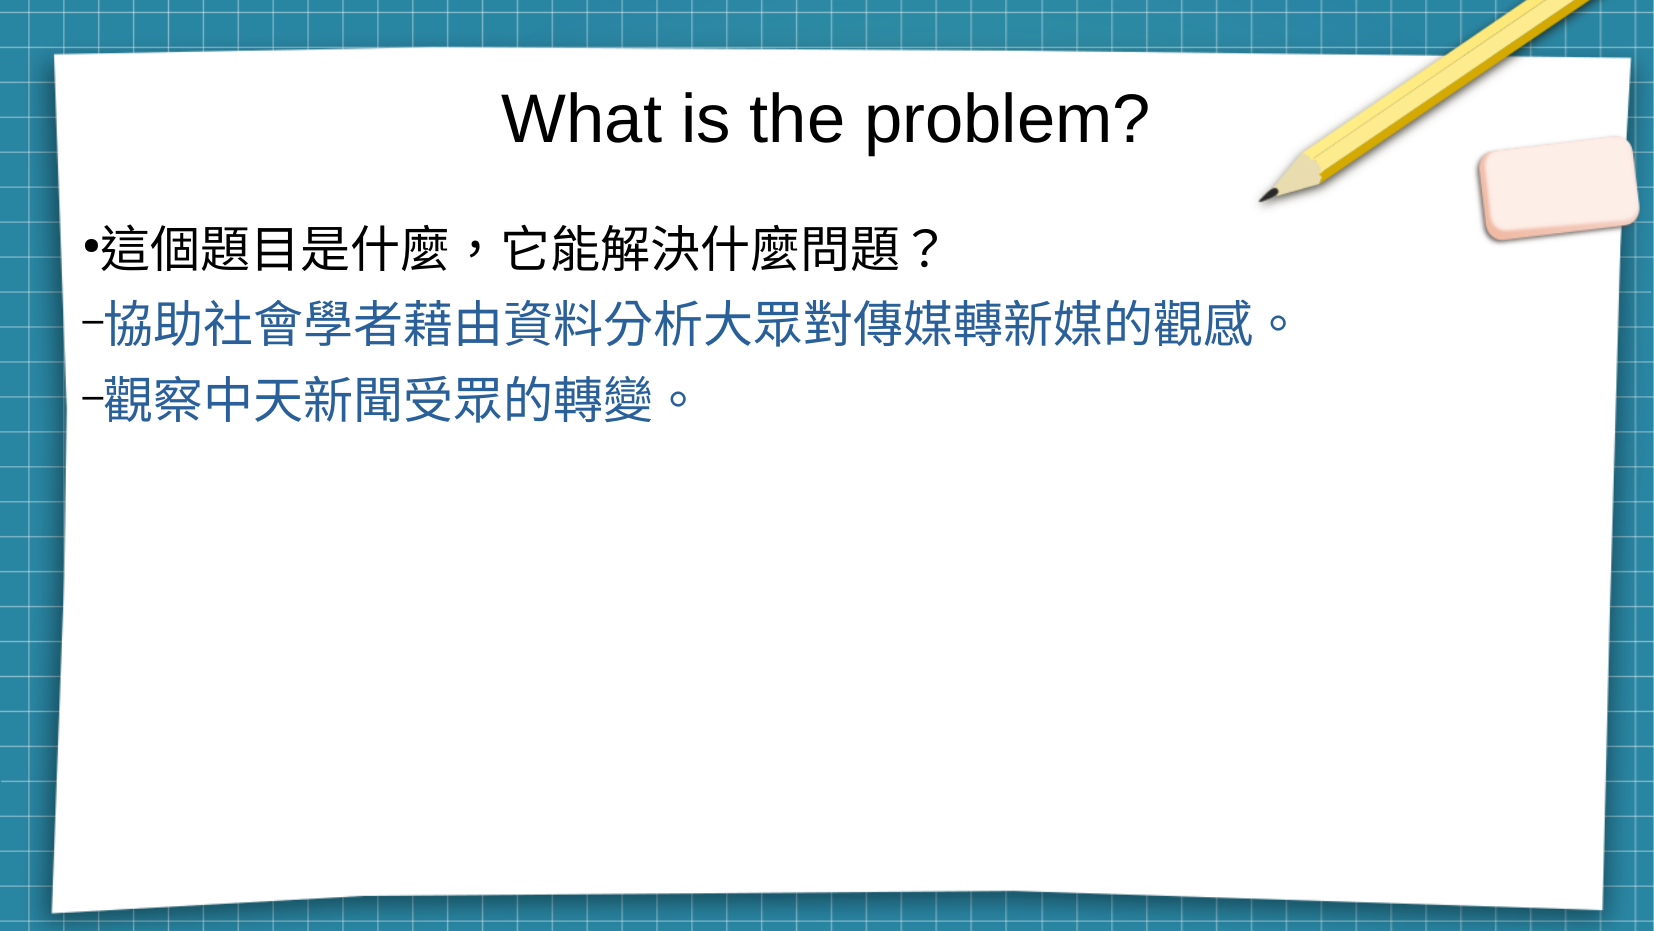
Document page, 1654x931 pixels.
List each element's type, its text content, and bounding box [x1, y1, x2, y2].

list 這個題目是什麼，它能解決什麼問題？ 協助社會學者藉由資料分析大眾對傳媒轉新媒的觀感。 觀察中天新聞受眾的轉變。 [82, 217, 1571, 758]
title What is the problem? [82, 37, 1571, 193]
